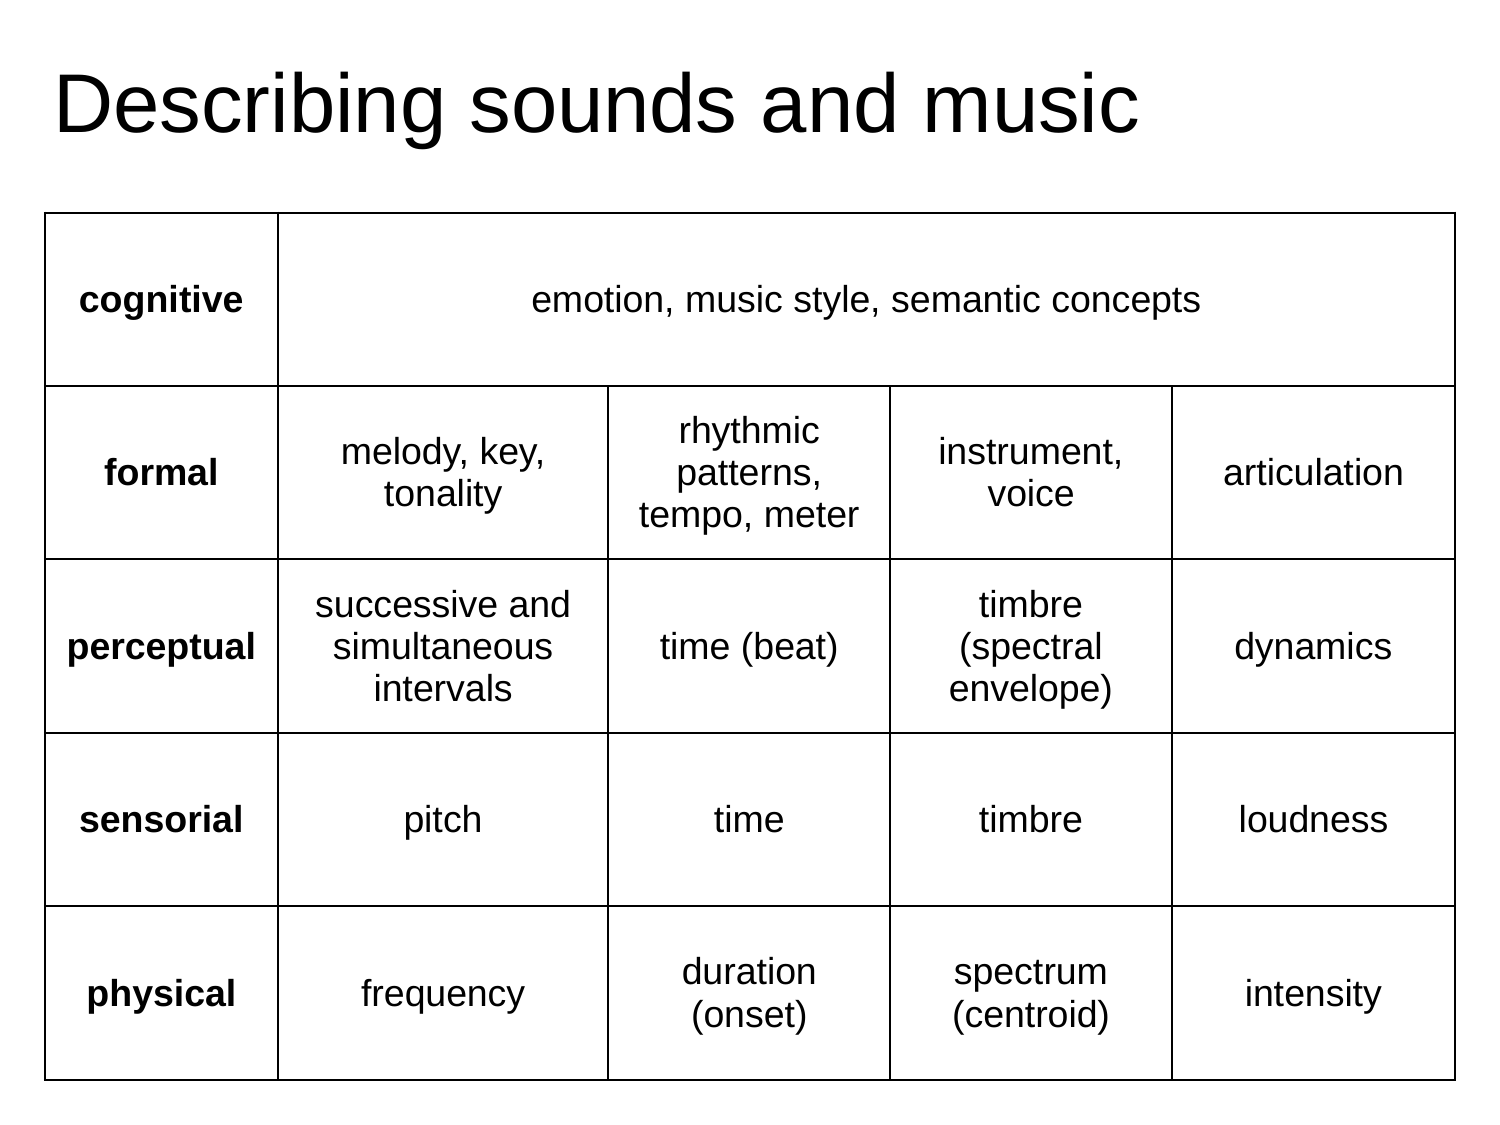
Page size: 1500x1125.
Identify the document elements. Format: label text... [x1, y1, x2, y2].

table_cell timbre (spectral envelope) [891, 560, 1171, 732]
table_cell timbre [891, 734, 1171, 905]
table_cell duration (onset) [609, 907, 889, 1079]
table_cell instrument, voice [891, 387, 1171, 558]
table_cell loudness [1173, 734, 1454, 905]
table_header cognitive [46, 214, 277, 385]
table_cell rhythmic patterns, tempo, meter [609, 387, 889, 558]
table_cell sensorial [46, 734, 277, 905]
table_cell successive and simultaneous intervals [279, 560, 607, 732]
table_cell articulation [1173, 387, 1454, 558]
table_header emotion, music style, semantic concepts [279, 214, 1454, 385]
table_cell perceptual [46, 560, 277, 732]
table_cell time (beat) [609, 560, 889, 732]
table_cell dynamics [1173, 560, 1454, 732]
table_cell time [609, 734, 889, 905]
table_cell formal [46, 387, 277, 558]
table_cell intensity [1173, 907, 1454, 1079]
title Describing sounds and music [53, 28, 1438, 180]
table_cell melody, key, tonality [279, 387, 607, 558]
table_cell frequency [279, 907, 607, 1079]
table_cell physical [46, 907, 277, 1079]
table_cell pitch [279, 734, 607, 905]
table_cell spectrum (centroid) [891, 907, 1171, 1079]
